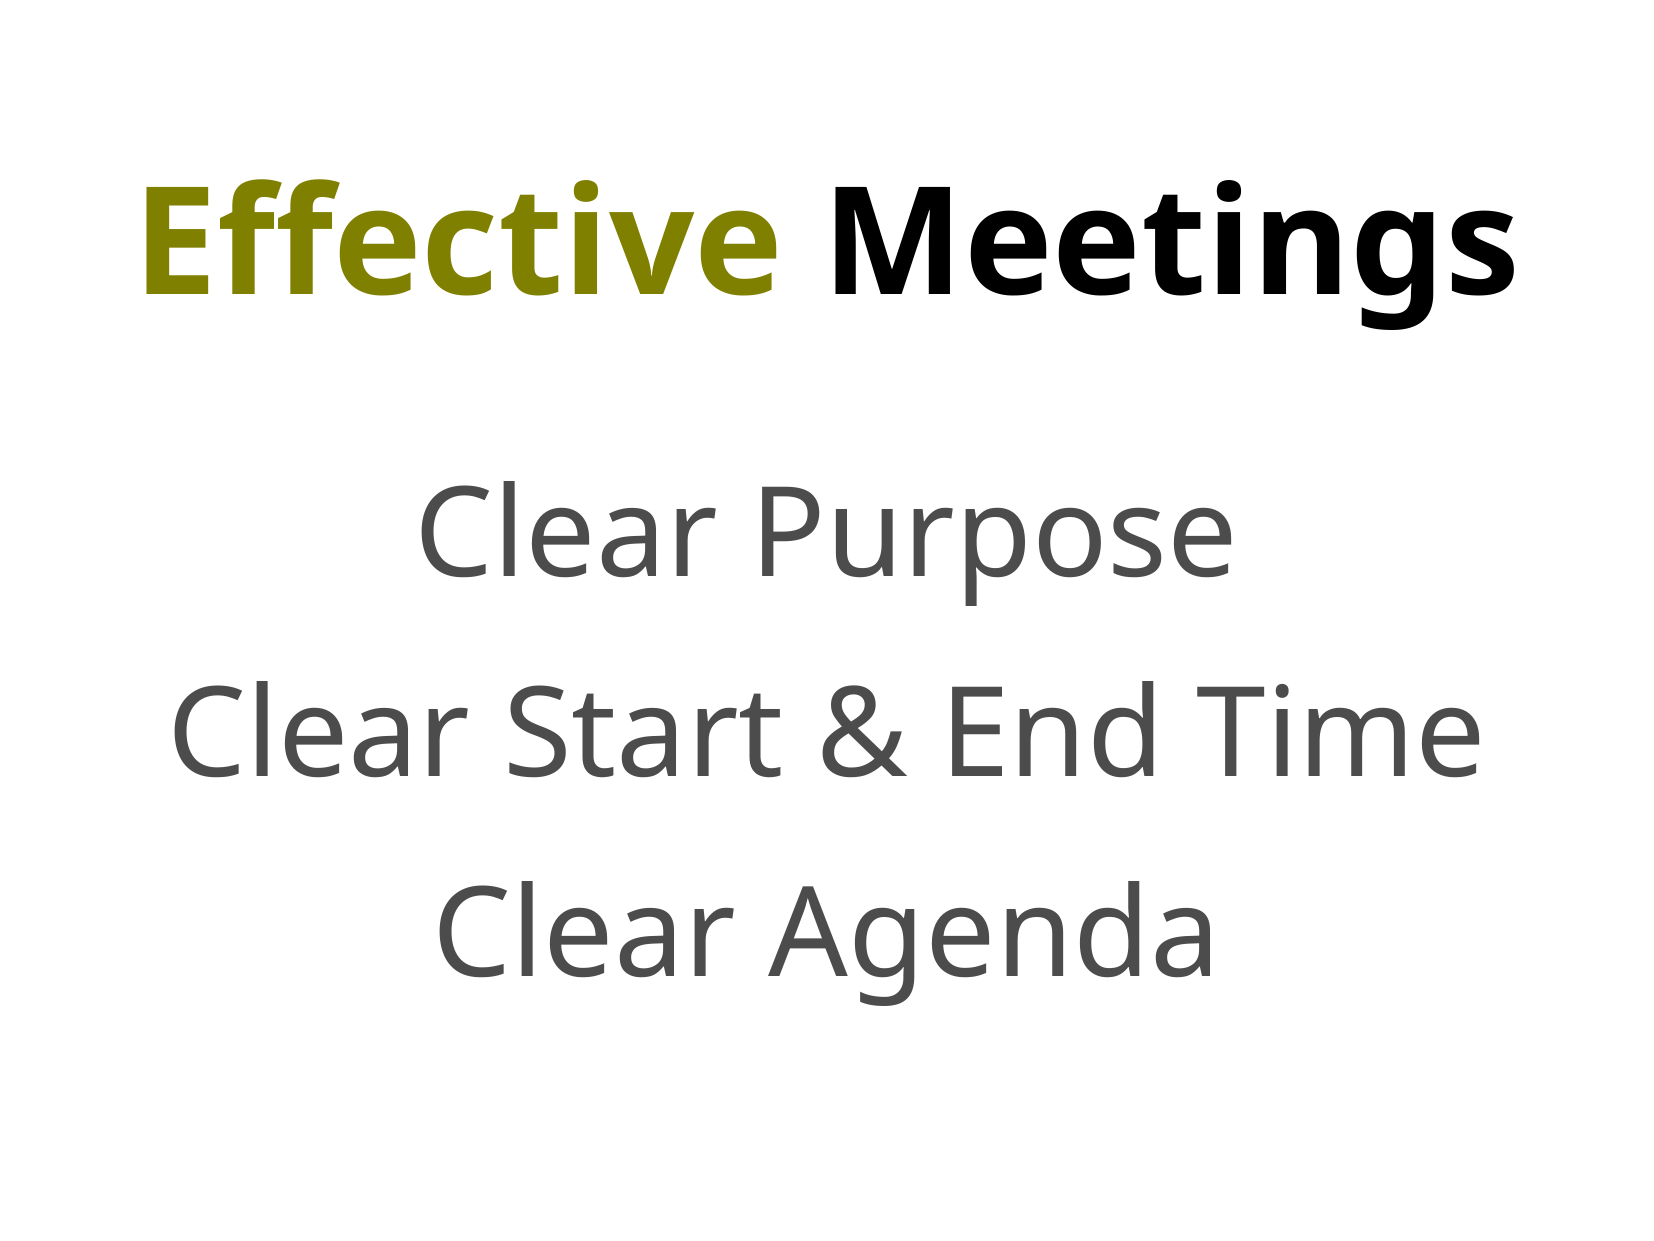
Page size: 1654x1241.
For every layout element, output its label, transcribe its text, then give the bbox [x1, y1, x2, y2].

title Effective Meetings [59, 59, 1595, 414]
list Clear Purpose Clear Start & End Time Clear Agenda [59, 442, 1595, 1241]
